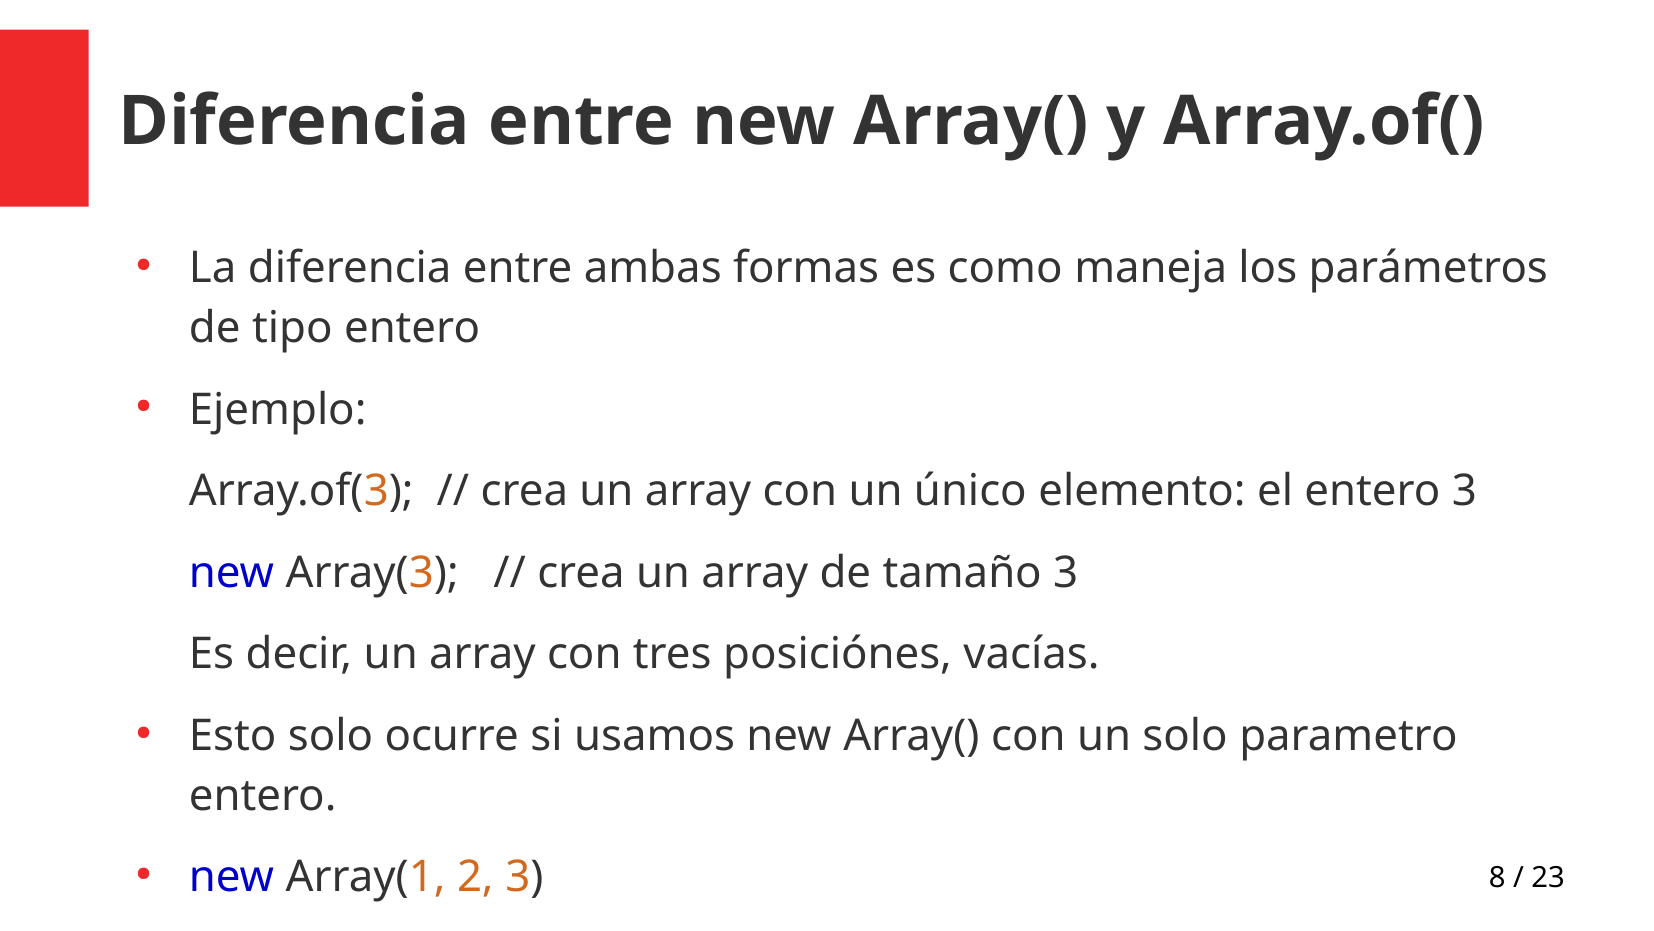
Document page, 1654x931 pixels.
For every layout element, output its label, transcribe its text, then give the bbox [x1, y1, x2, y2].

list La diferencia entre ambas formas es como maneja los parámetros de tipo entero Ejemplo: Array.of(3); // crea un array con un único elemento: el entero 3 new Array(3); // crea un array de tamaño 3 Es decir, un array con tres posiciónes, vacías. Esto solo ocurre si usamos new Array() con un solo parametro entero. new Array(1, 2, 3) Este código crea un array con tres elementos: [1, 2, 3] [118, 236, 1595, 798]
title Diferencia entre new Array() y Array.of() [118, 29, 1595, 207]
